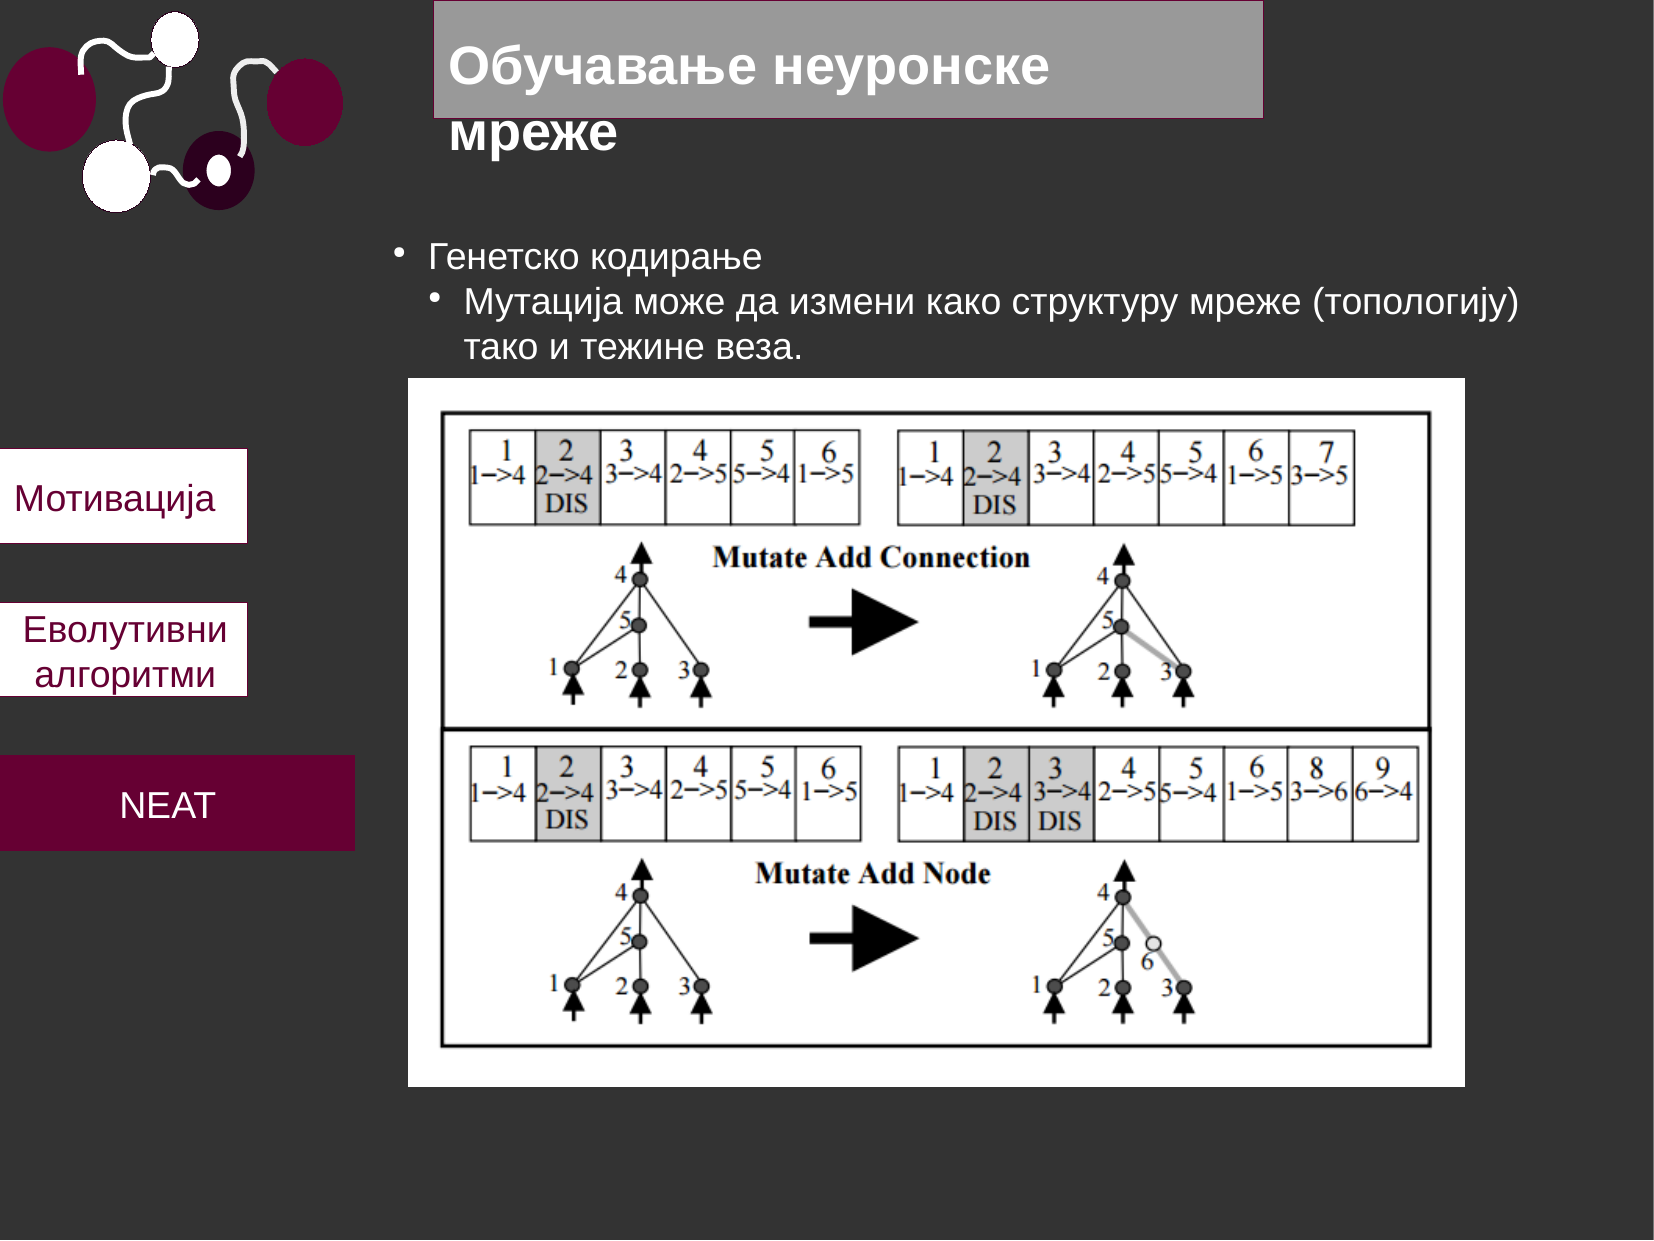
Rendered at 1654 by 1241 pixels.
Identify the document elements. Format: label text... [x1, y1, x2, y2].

text_box Генетско кодирање Мутација може да измени како структуру мреже (топологију) тако и тежине веза. [377, 224, 1548, 366]
text_box Еволутивни алгоритми [0, 602, 248, 697]
text_box [11, 56, 88, 143]
text_box [150, 11, 200, 68]
text_box NEAT [0, 755, 355, 851]
text_box [82, 139, 151, 213]
picture [408, 378, 1465, 1087]
text_box [267, 58, 343, 146]
text_box Мотивација [0, 448, 248, 544]
text_box [194, 142, 243, 199]
text_box [433, 0, 1264, 119]
